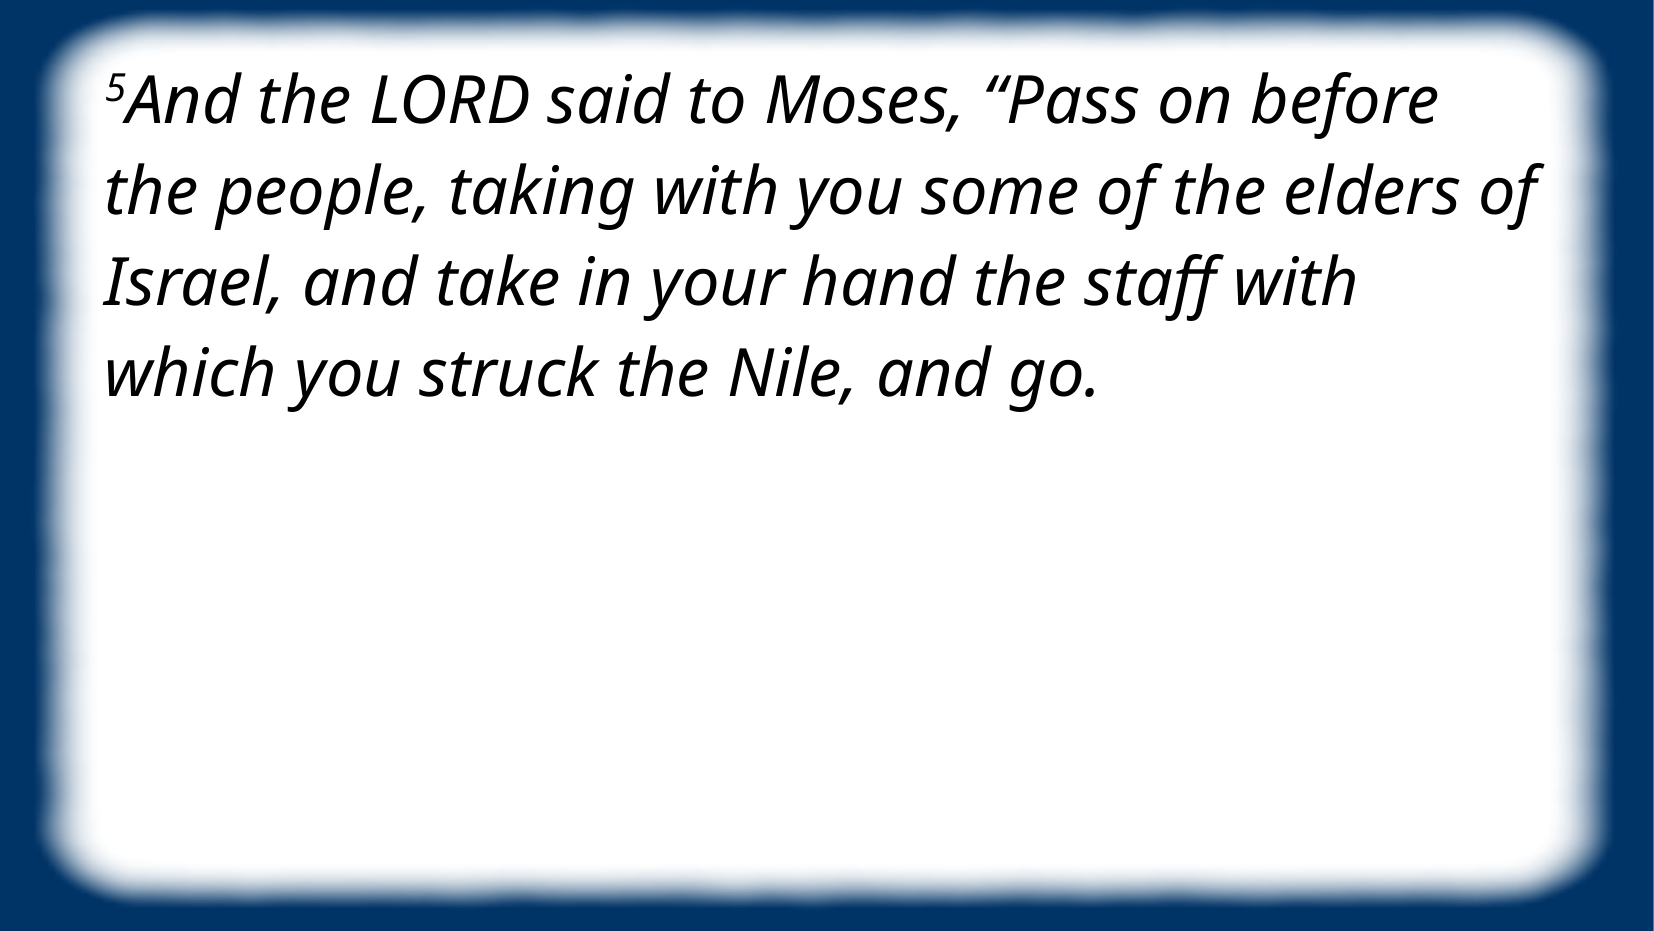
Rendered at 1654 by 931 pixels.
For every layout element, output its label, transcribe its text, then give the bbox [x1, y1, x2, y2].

text_box 5And the LORD said to Moses, “Pass on before the people, taking with you some of the elders of Israel, and take in your hand the staff with which you struck the Nile, and go. [90, 45, 1561, 415]
picture [0, 0, 1654, 931]
